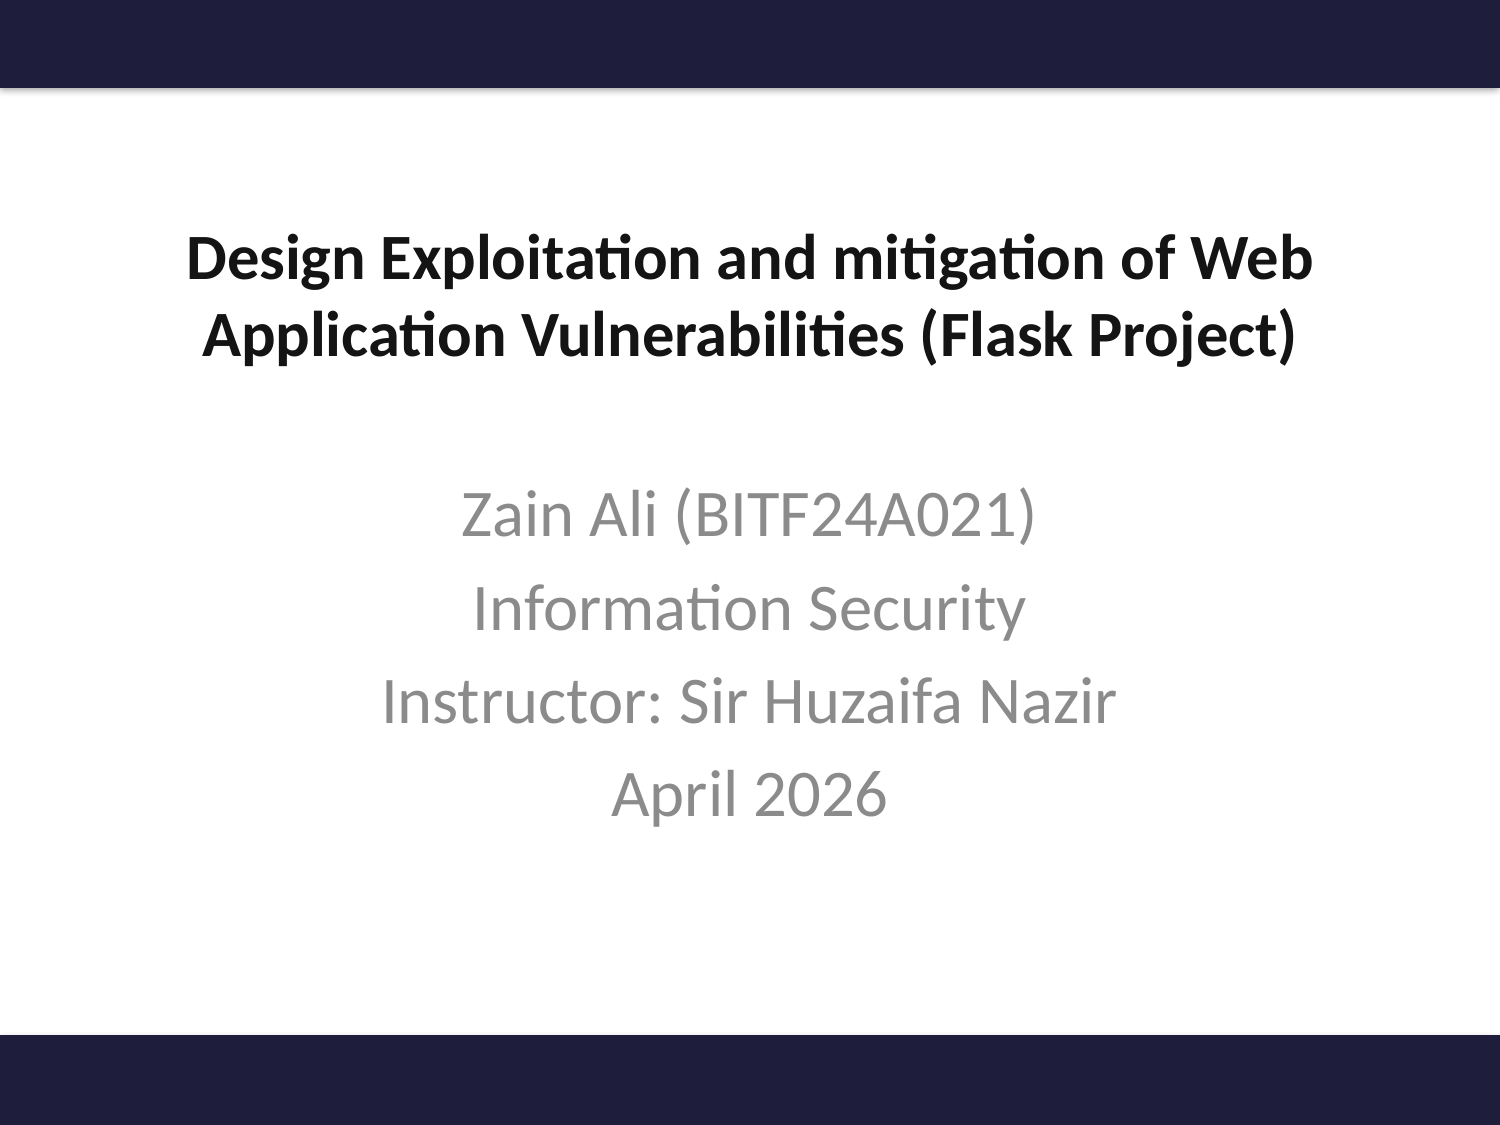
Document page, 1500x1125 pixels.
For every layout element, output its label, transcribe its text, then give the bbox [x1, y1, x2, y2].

text_box [0, 0, 1500, 88]
subtitle Zain Ali (BITF24A021) Information Security Instructor: Sir Huzaifa Nazir April 2026 [225, 462, 1276, 751]
title Design Exploitation and mitigation of Web Application Vulnerabilities (Flask Project) [112, 171, 1388, 413]
text_box [0, 1035, 1500, 1125]
